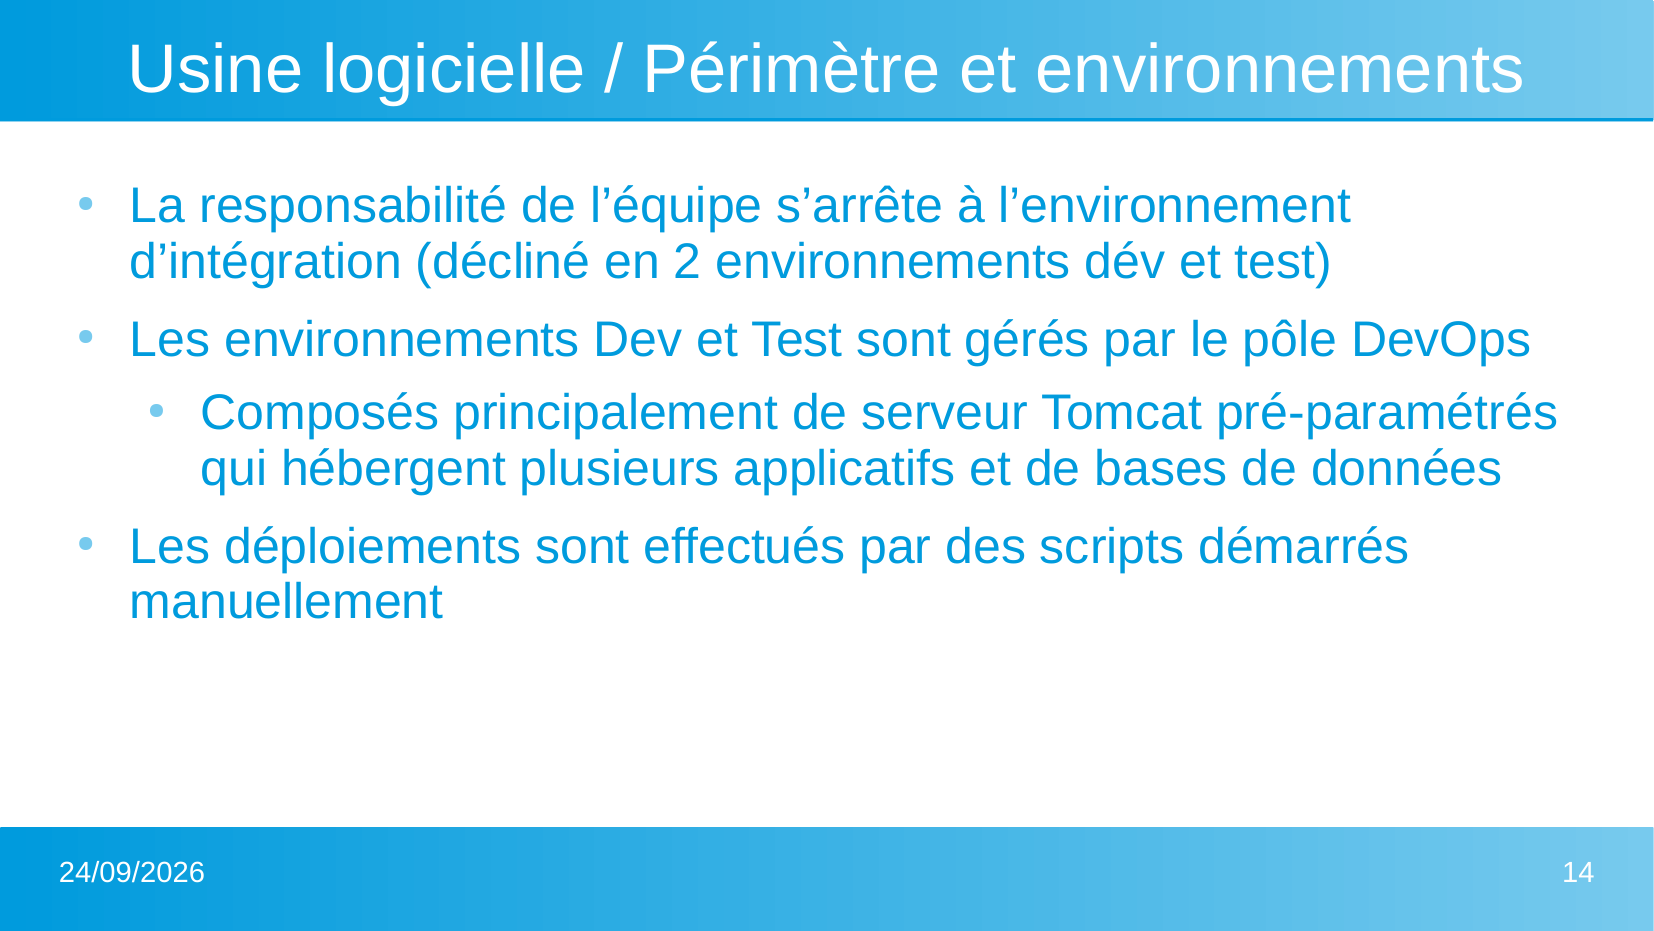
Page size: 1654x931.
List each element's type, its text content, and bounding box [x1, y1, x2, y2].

list La responsabilité de l’équipe s’arrête à l’environnement d’intégration (décliné en 2 environnements dév et test) Les environnements Dev et Test sont gérés par le pôle DevOps Composés principalement de serveur Tomcat pré-paramétrés qui hébergent plusieurs applicatifs et de bases de données Les déploiements sont effectués par des scripts démarrés manuellement [59, 177, 1595, 768]
title Usine logicielle / Périmètre et environnements [59, 29, 1595, 108]
